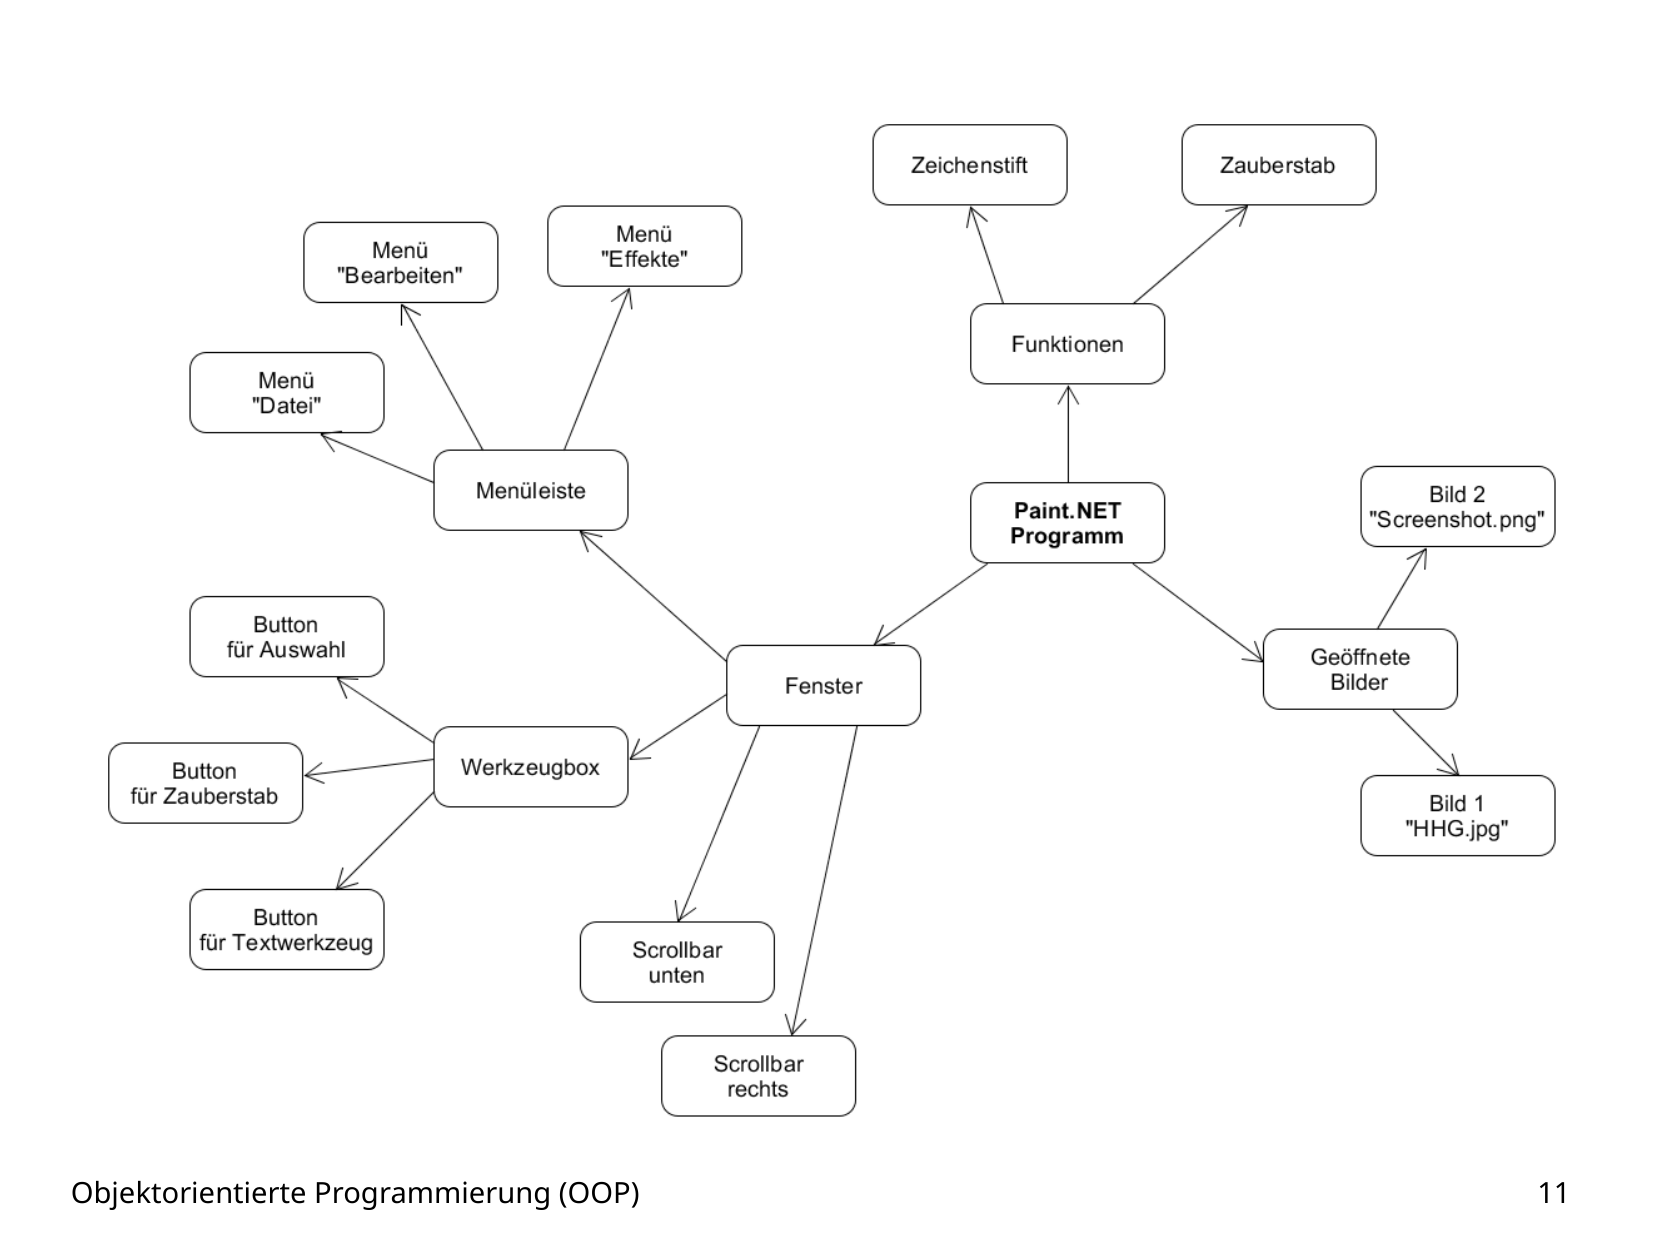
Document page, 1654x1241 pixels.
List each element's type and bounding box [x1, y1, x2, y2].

picture [107, 123, 1557, 1118]
